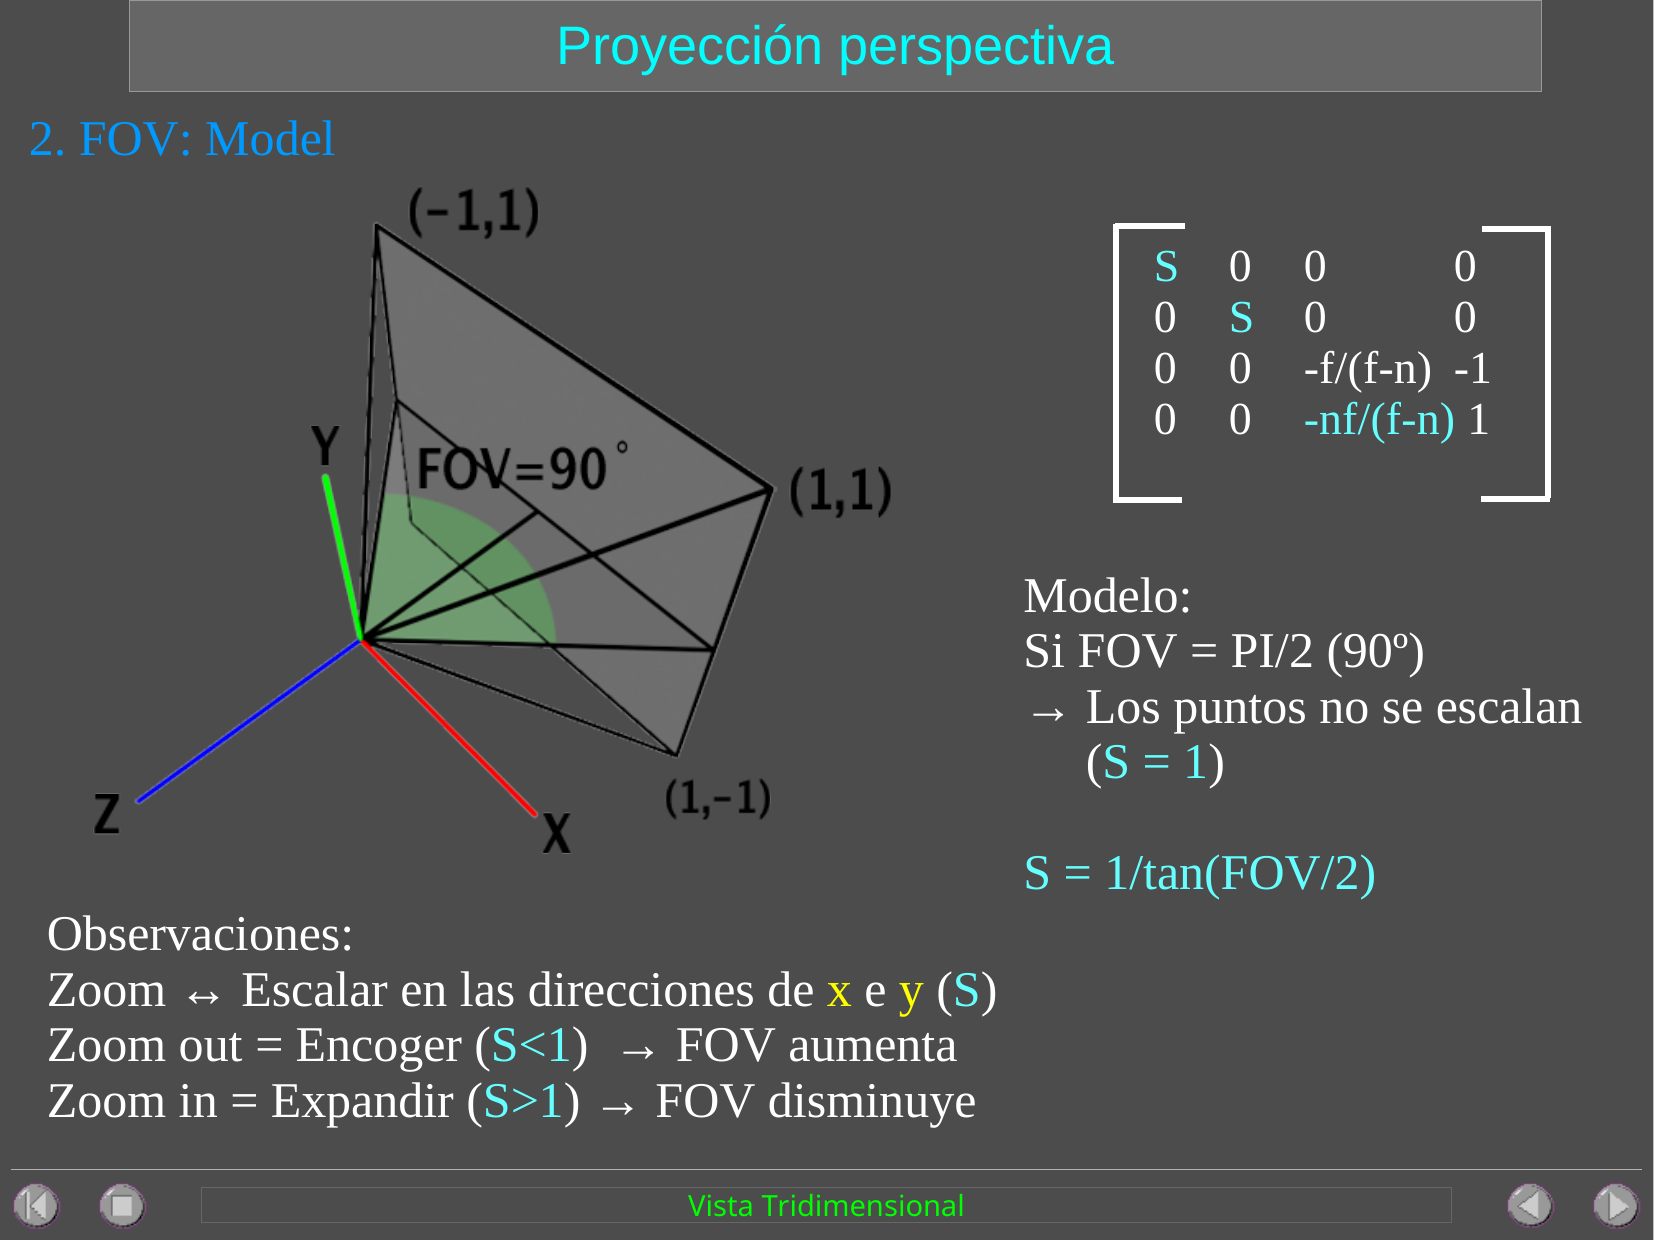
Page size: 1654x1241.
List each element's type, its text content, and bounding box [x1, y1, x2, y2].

text_box Modelo: Si FOV = PI/2 (90º) → Los puntos no se escalan (S = 1) S = 1/tan(FOV/2) [1023, 567, 1602, 928]
text_box S 0 0 0 0 S 0 0 0 0 -f/(f-n) -1 0 0 -nf/(f-n) 1 [1153, 240, 1519, 474]
text_box Observaciones: Zoom ↔ Escalar en las direcciones de x e y (S) Zoom out = Encoger (S<1) → FOV aumenta Zoom in = Expandir (S>1) → FOV disminuye [46, 906, 1016, 1147]
picture [53, 169, 925, 881]
title Proyección perspectiva [129, 0, 1542, 92]
picture [97, 1181, 148, 1232]
picture [11, 1181, 62, 1232]
picture [1505, 1181, 1556, 1231]
text_box 2. FOV: Model [28, 110, 1524, 171]
picture [1591, 1181, 1642, 1232]
